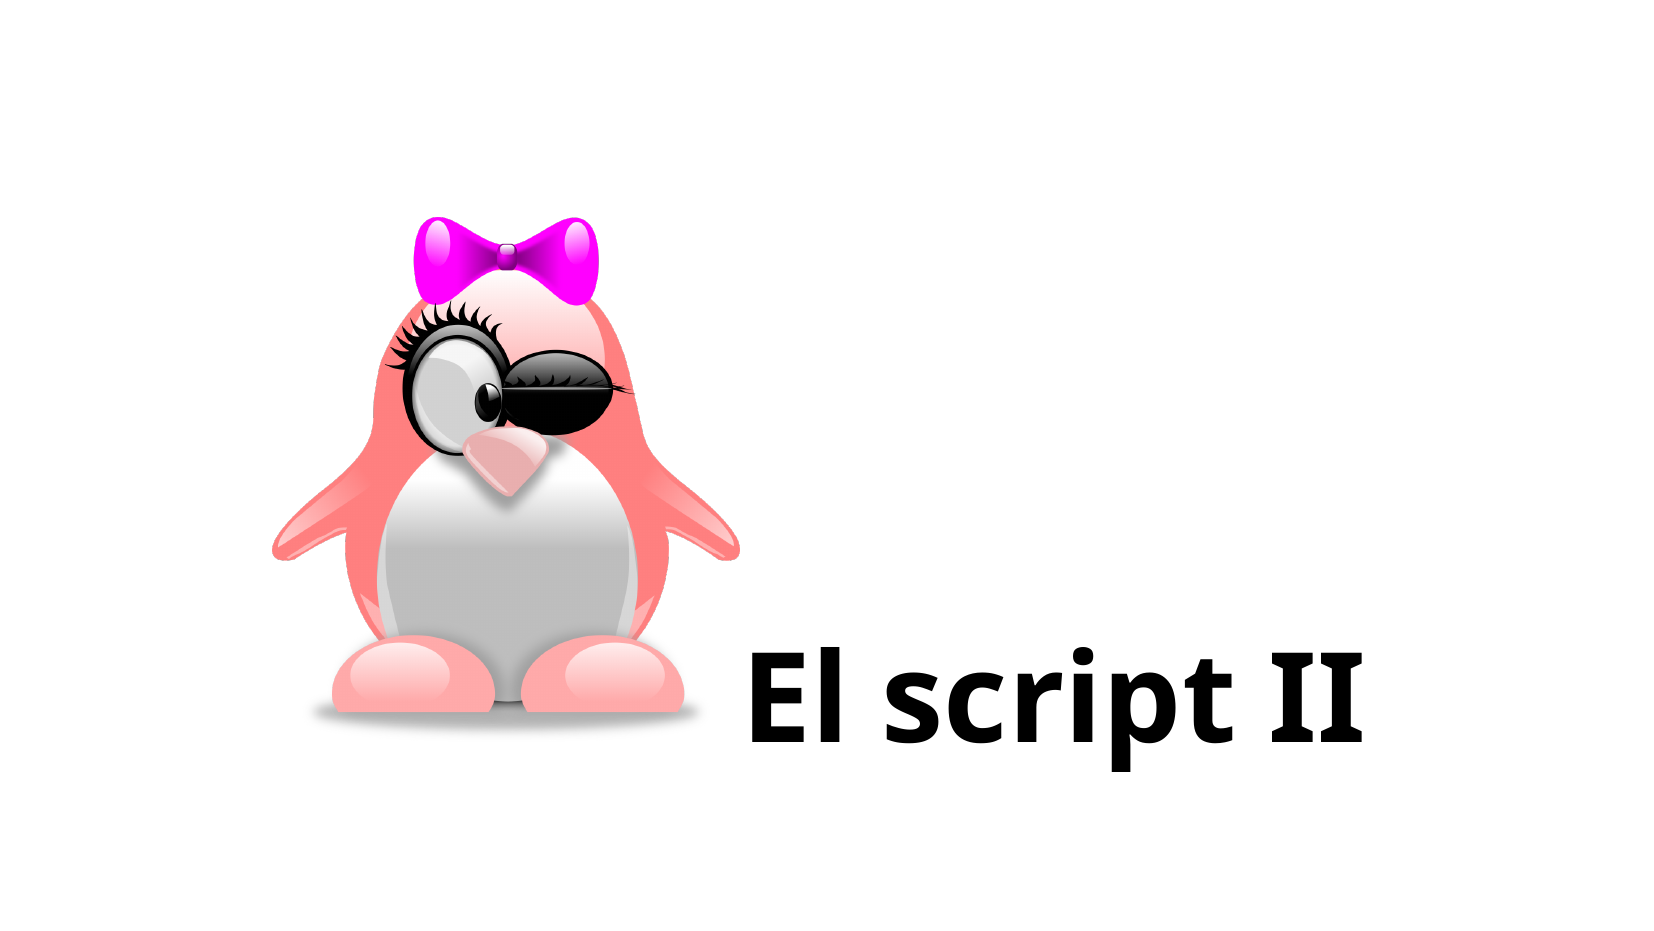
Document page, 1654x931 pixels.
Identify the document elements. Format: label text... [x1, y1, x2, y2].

picture [272, 188, 757, 742]
text_box El script II [757, 601, 1520, 742]
